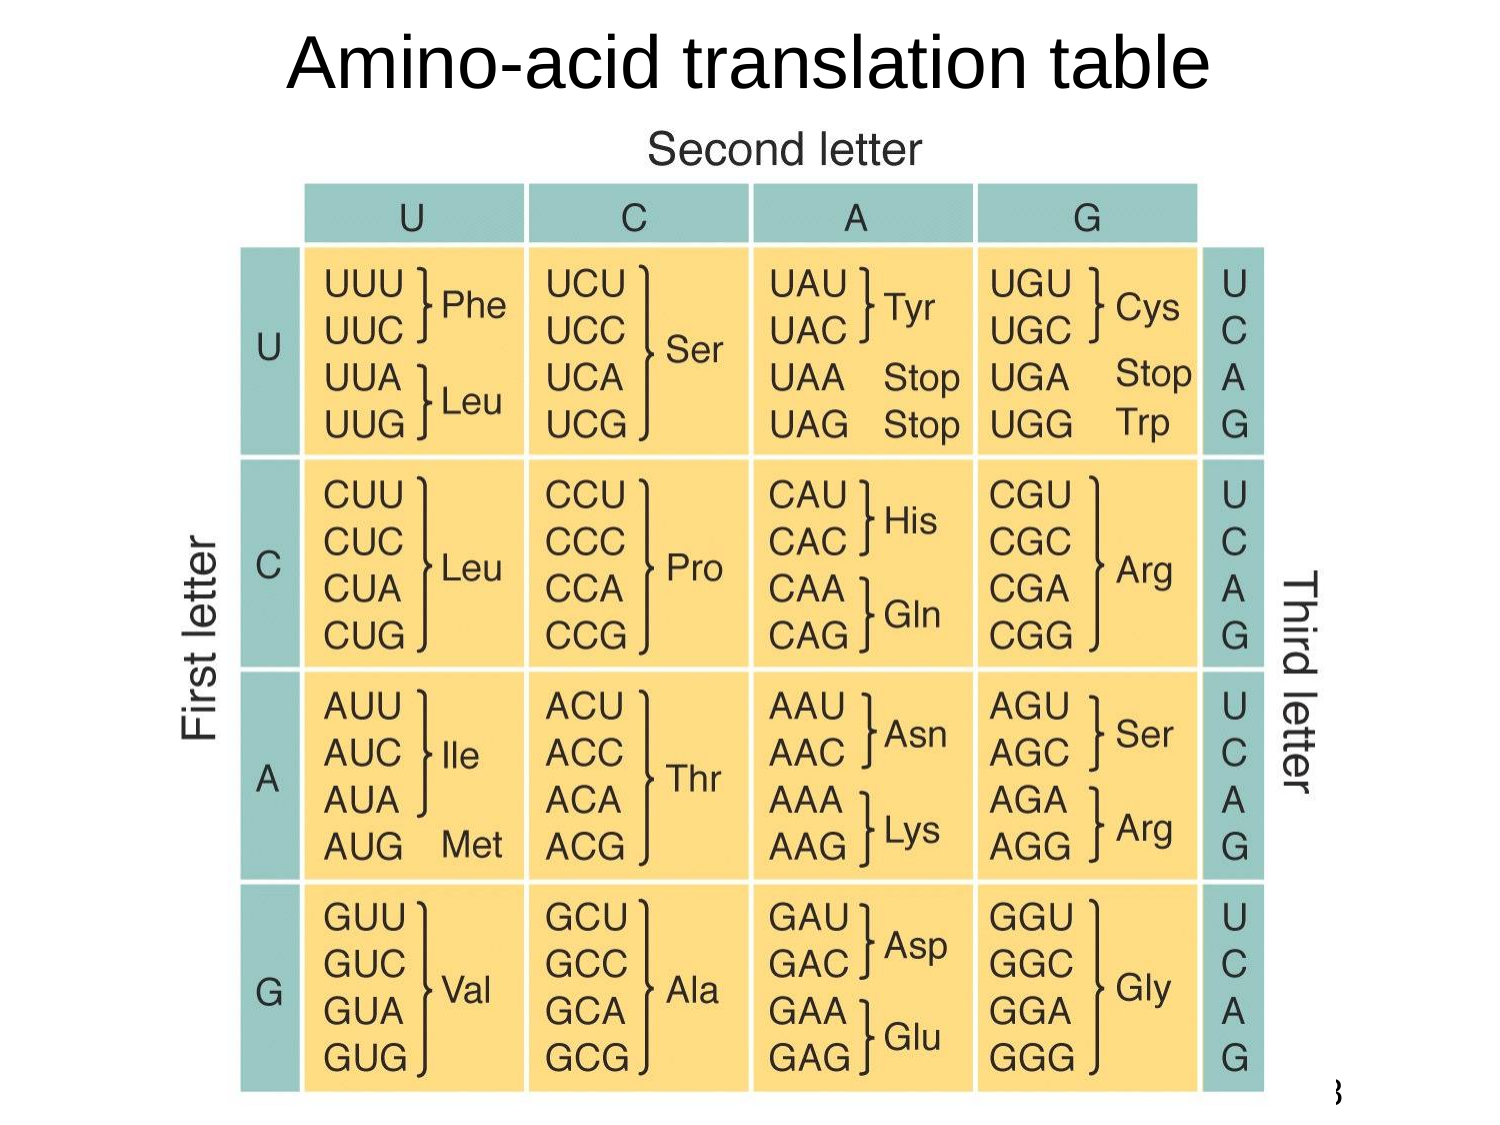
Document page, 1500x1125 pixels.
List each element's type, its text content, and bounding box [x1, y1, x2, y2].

picture [164, 112, 1336, 1113]
title Amino-acid translation table [0, 12, 1500, 113]
